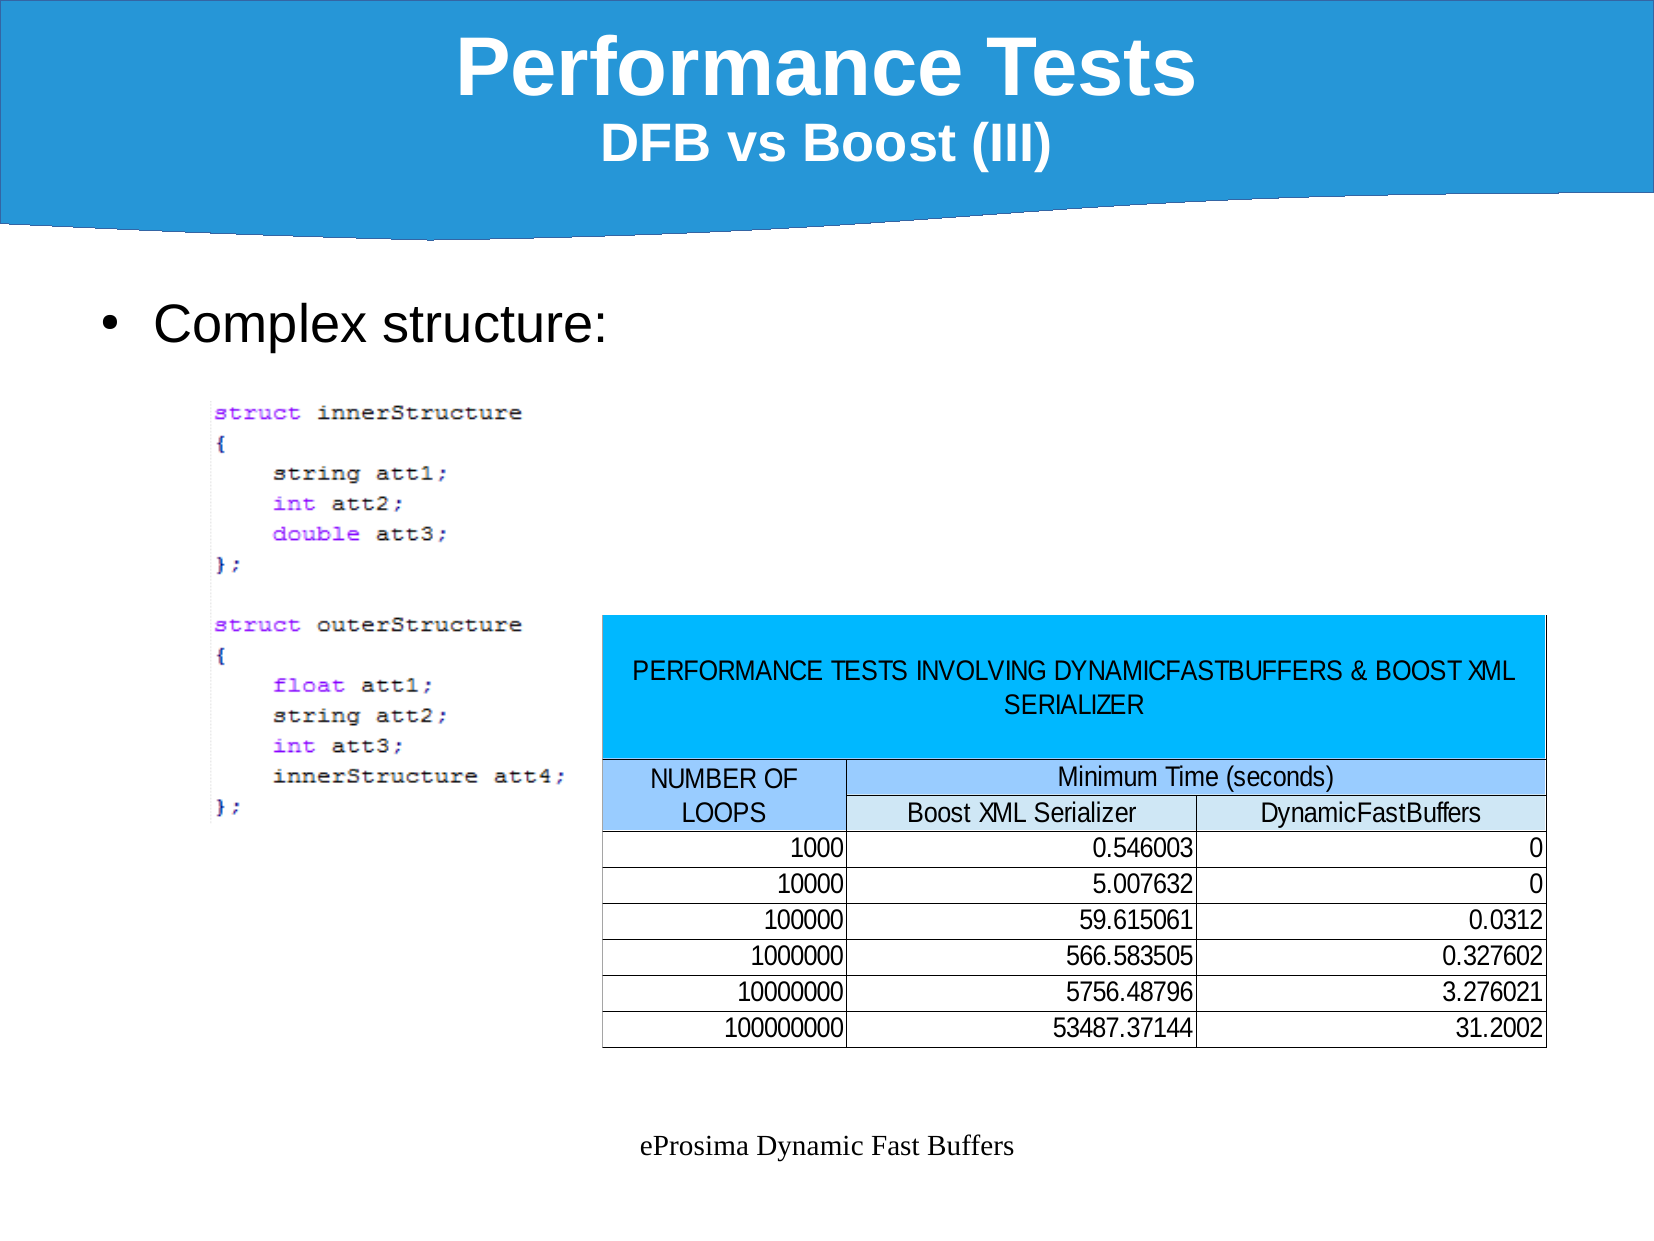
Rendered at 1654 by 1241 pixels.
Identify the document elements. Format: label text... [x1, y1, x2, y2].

text_box Performance Tests DFB vs Boost (III) [0, 0, 1654, 241]
list Complex structure: [82, 293, 1571, 1063]
picture [602, 615, 1548, 1051]
picture [210, 401, 586, 826]
